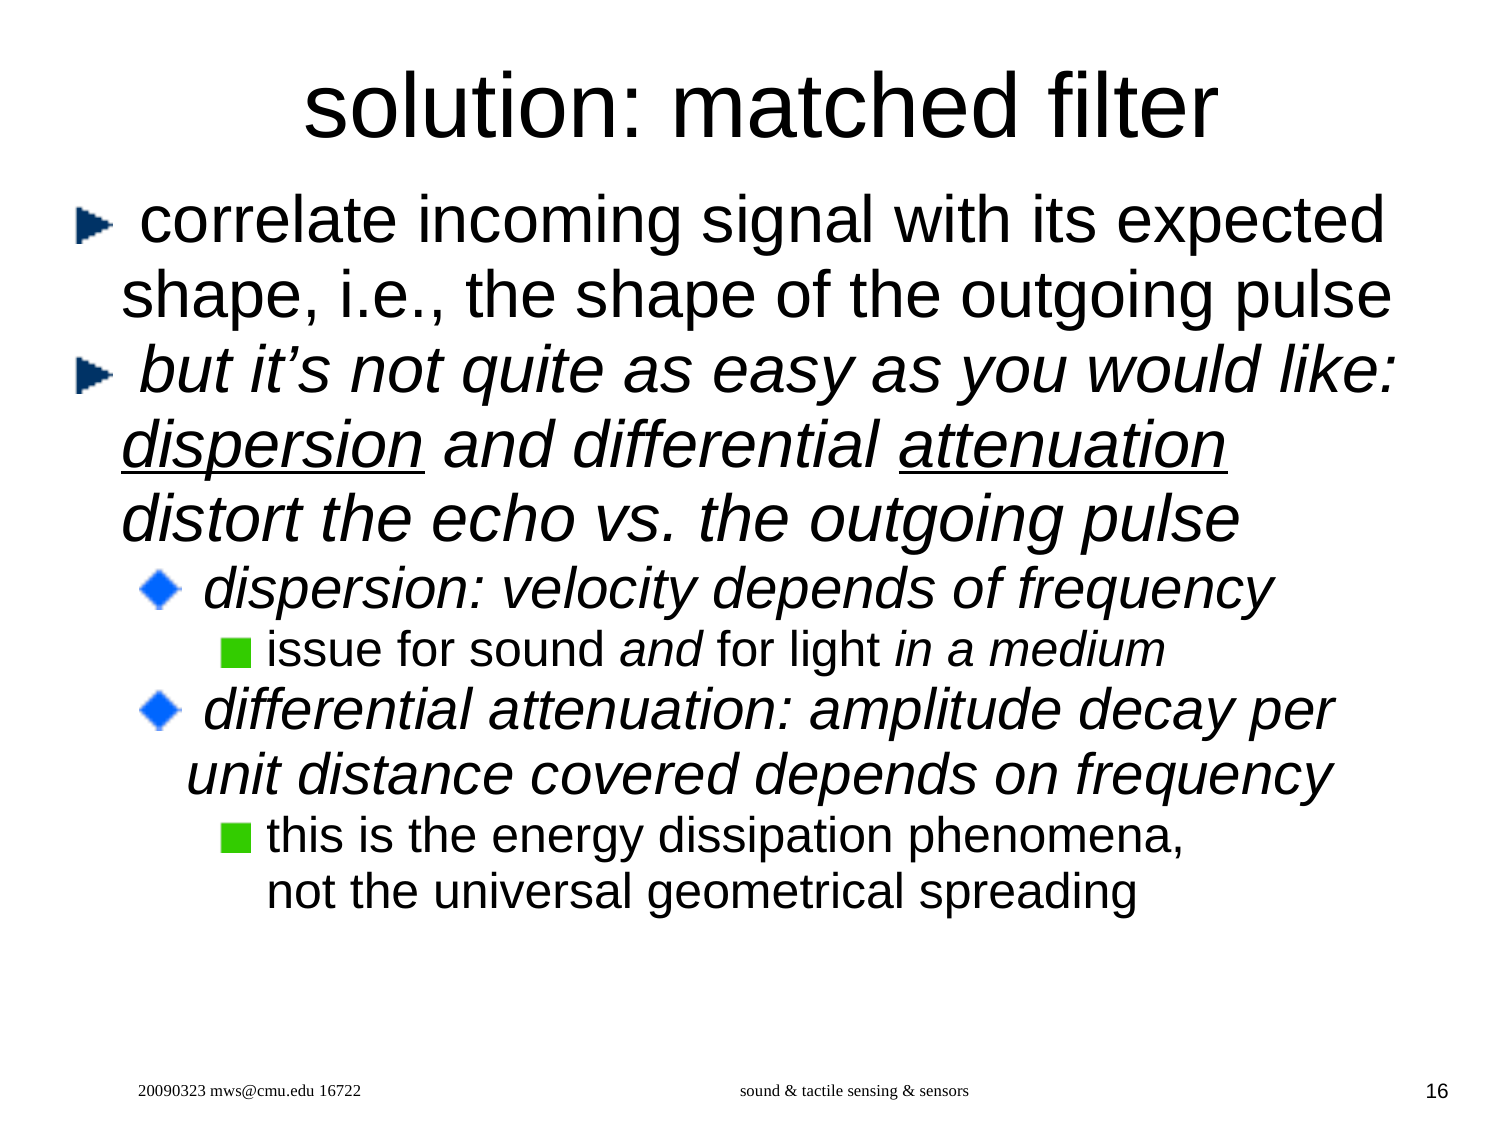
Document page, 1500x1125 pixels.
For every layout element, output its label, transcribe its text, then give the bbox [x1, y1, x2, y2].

list correlate incoming signal with its expected shape, i.e., the shape of the outgoing pulse but it’s not quite as easy as you would like: dispersion and differential attenuation distort the echo vs. the outgoing pulse dispersion: velocity depends of frequency issue for sound and for light in a medium differential attenuation: amplitude decay per unit distance covered depends on frequency this is the energy dissipation phenomena, not the universal geometrical spreading [49, 174, 1438, 976]
title solution: matched filter [125, 47, 1401, 166]
